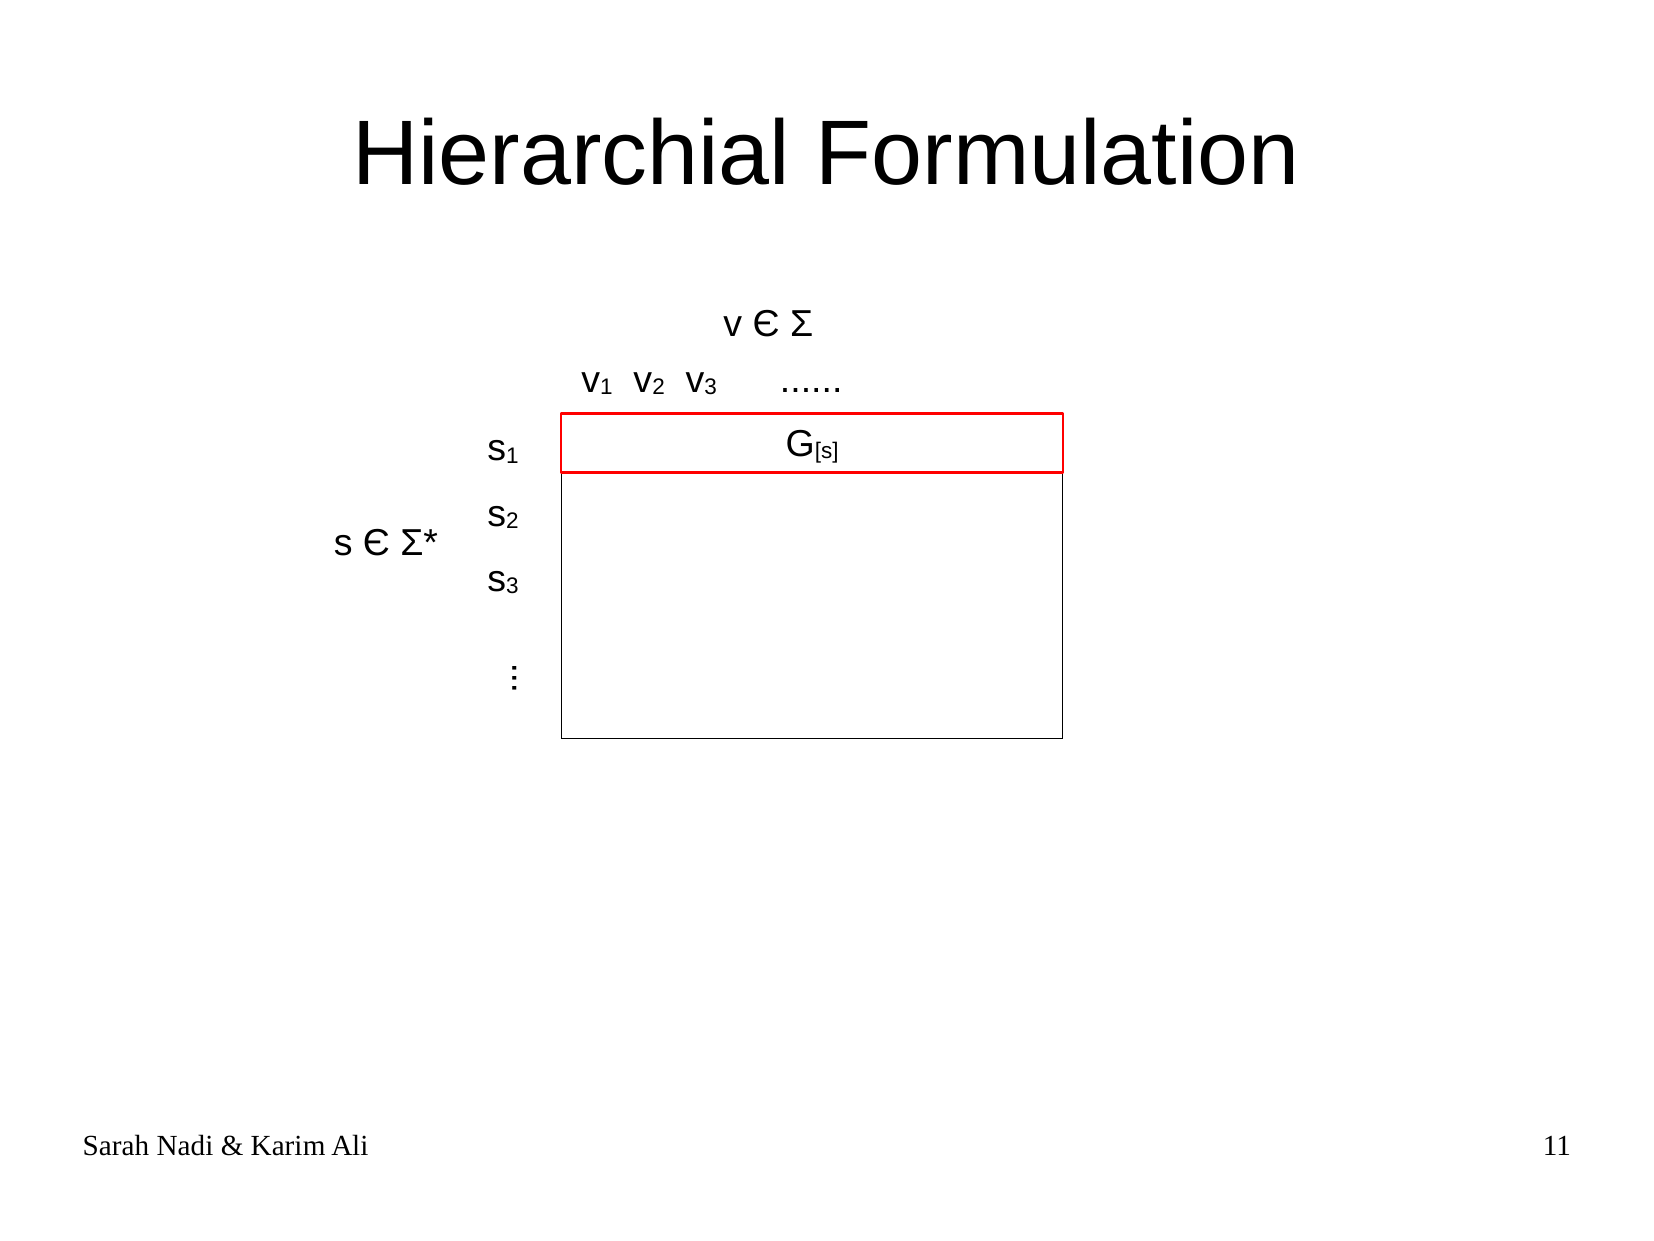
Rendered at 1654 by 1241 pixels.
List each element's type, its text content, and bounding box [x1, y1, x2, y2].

text_box ... [474, 647, 532, 709]
text_box G[s] [561, 413, 1063, 473]
text_box v Є Σ [708, 295, 829, 353]
text_box v1 v2 v3 ...... [566, 350, 1075, 420]
text_box s Є Σ* [318, 513, 454, 571]
title Hierarchial Formulation [82, 49, 1571, 257]
text_box s1 s2 s3 [472, 419, 534, 685]
